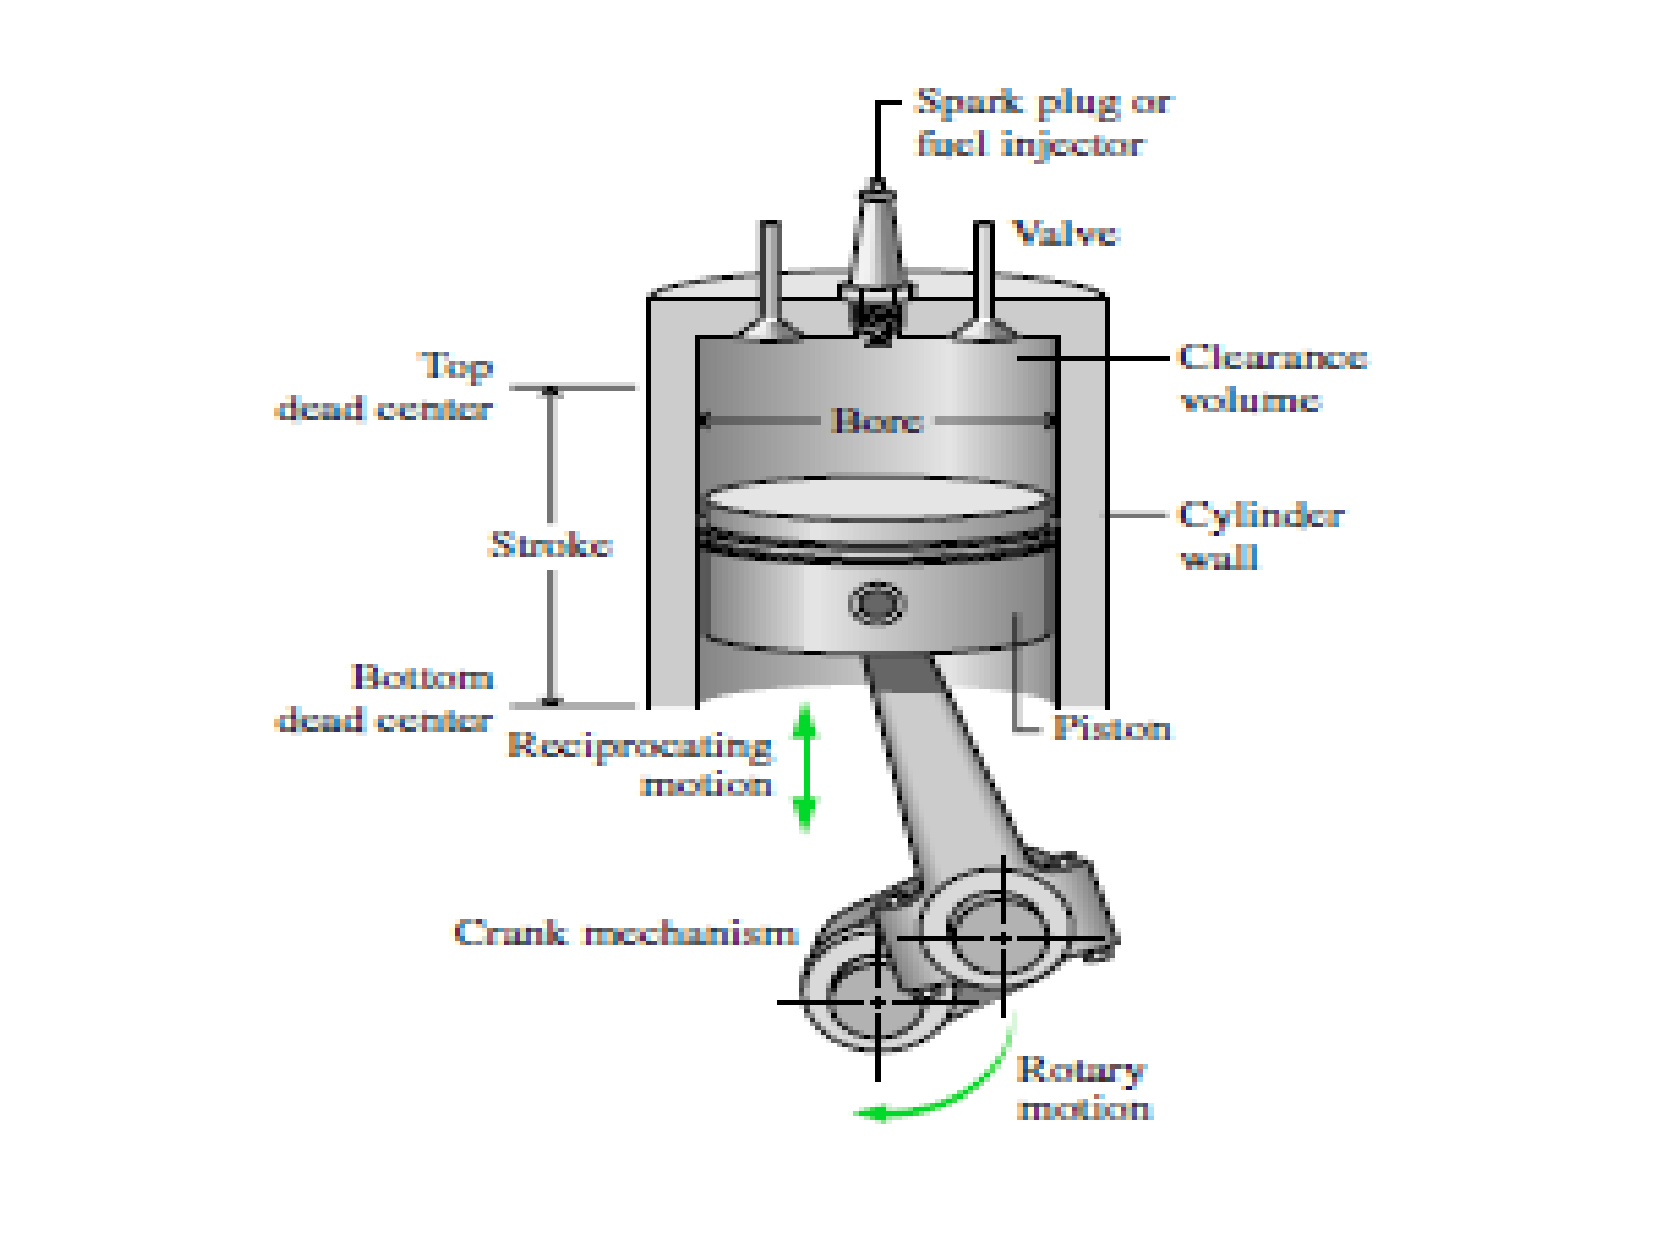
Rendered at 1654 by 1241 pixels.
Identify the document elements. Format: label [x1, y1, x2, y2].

picture [242, 37, 1400, 1146]
